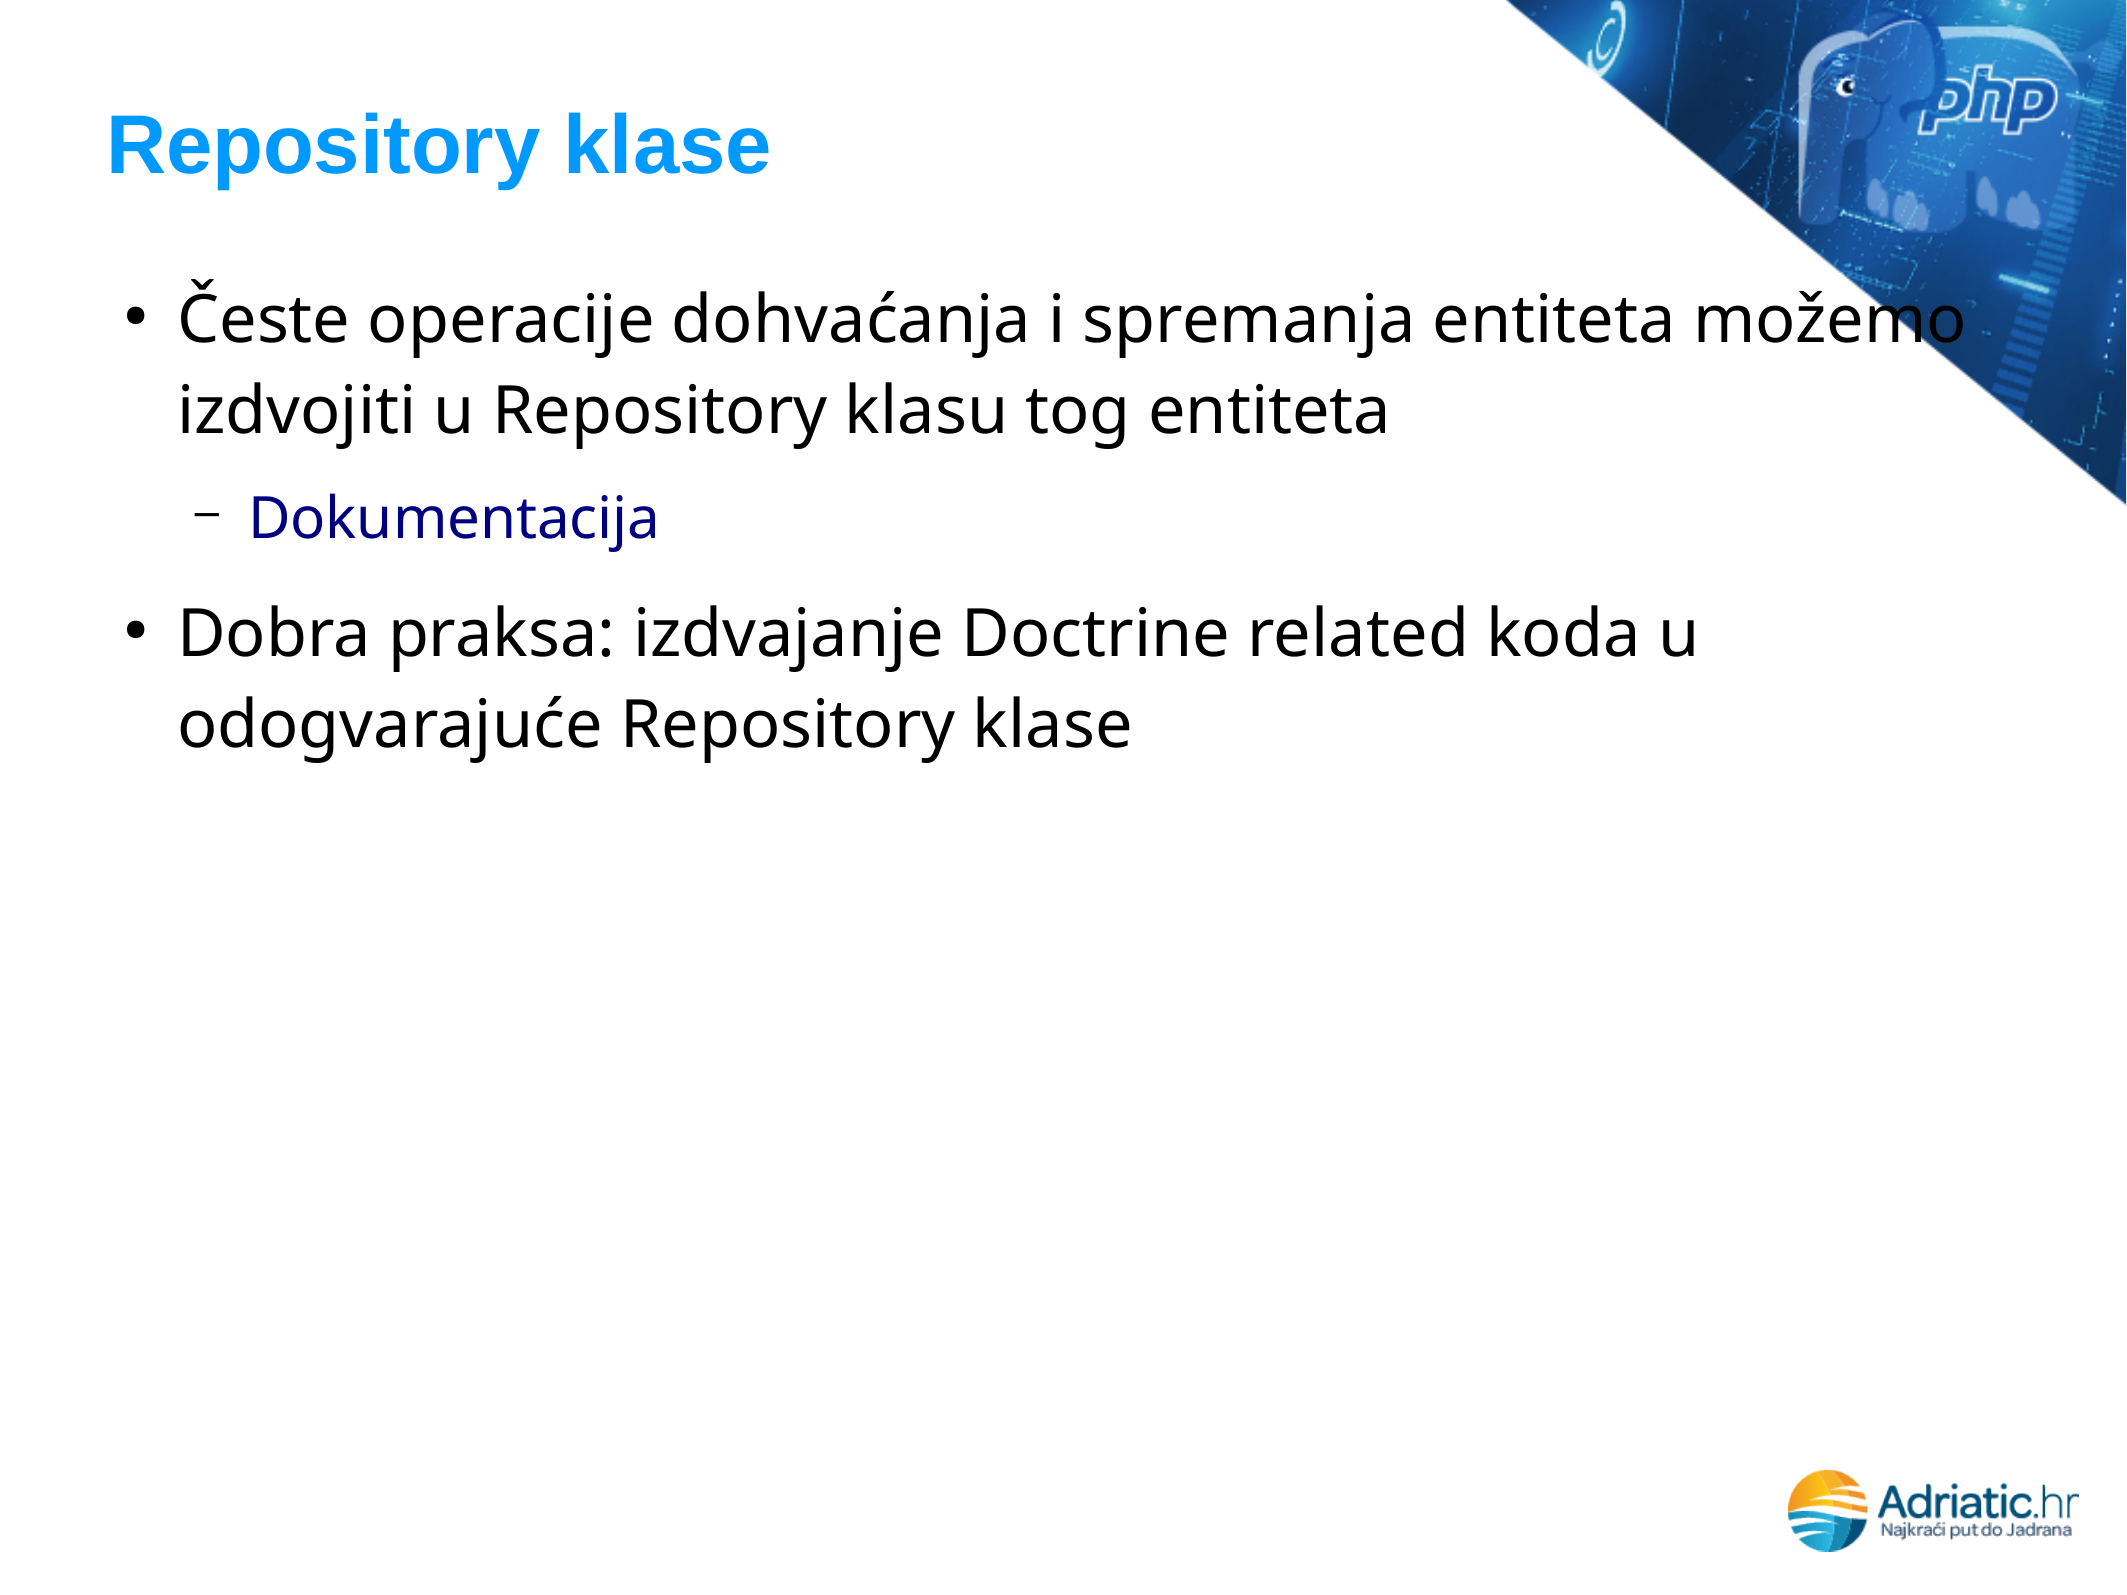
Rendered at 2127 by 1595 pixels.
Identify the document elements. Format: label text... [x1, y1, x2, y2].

title Repository klase [106, 70, 1630, 219]
picture [1788, 1470, 2079, 1552]
list Česte operacije dohvaćanja i spremanja entiteta možemo izdvojiti u Repository klasu tog entiteta Dokumentacija Dobra praksa: izdvajanje Doctrine related koda u odogvarajuće Repository klase [106, 271, 2020, 1453]
picture [1505, 0, 2127, 625]
